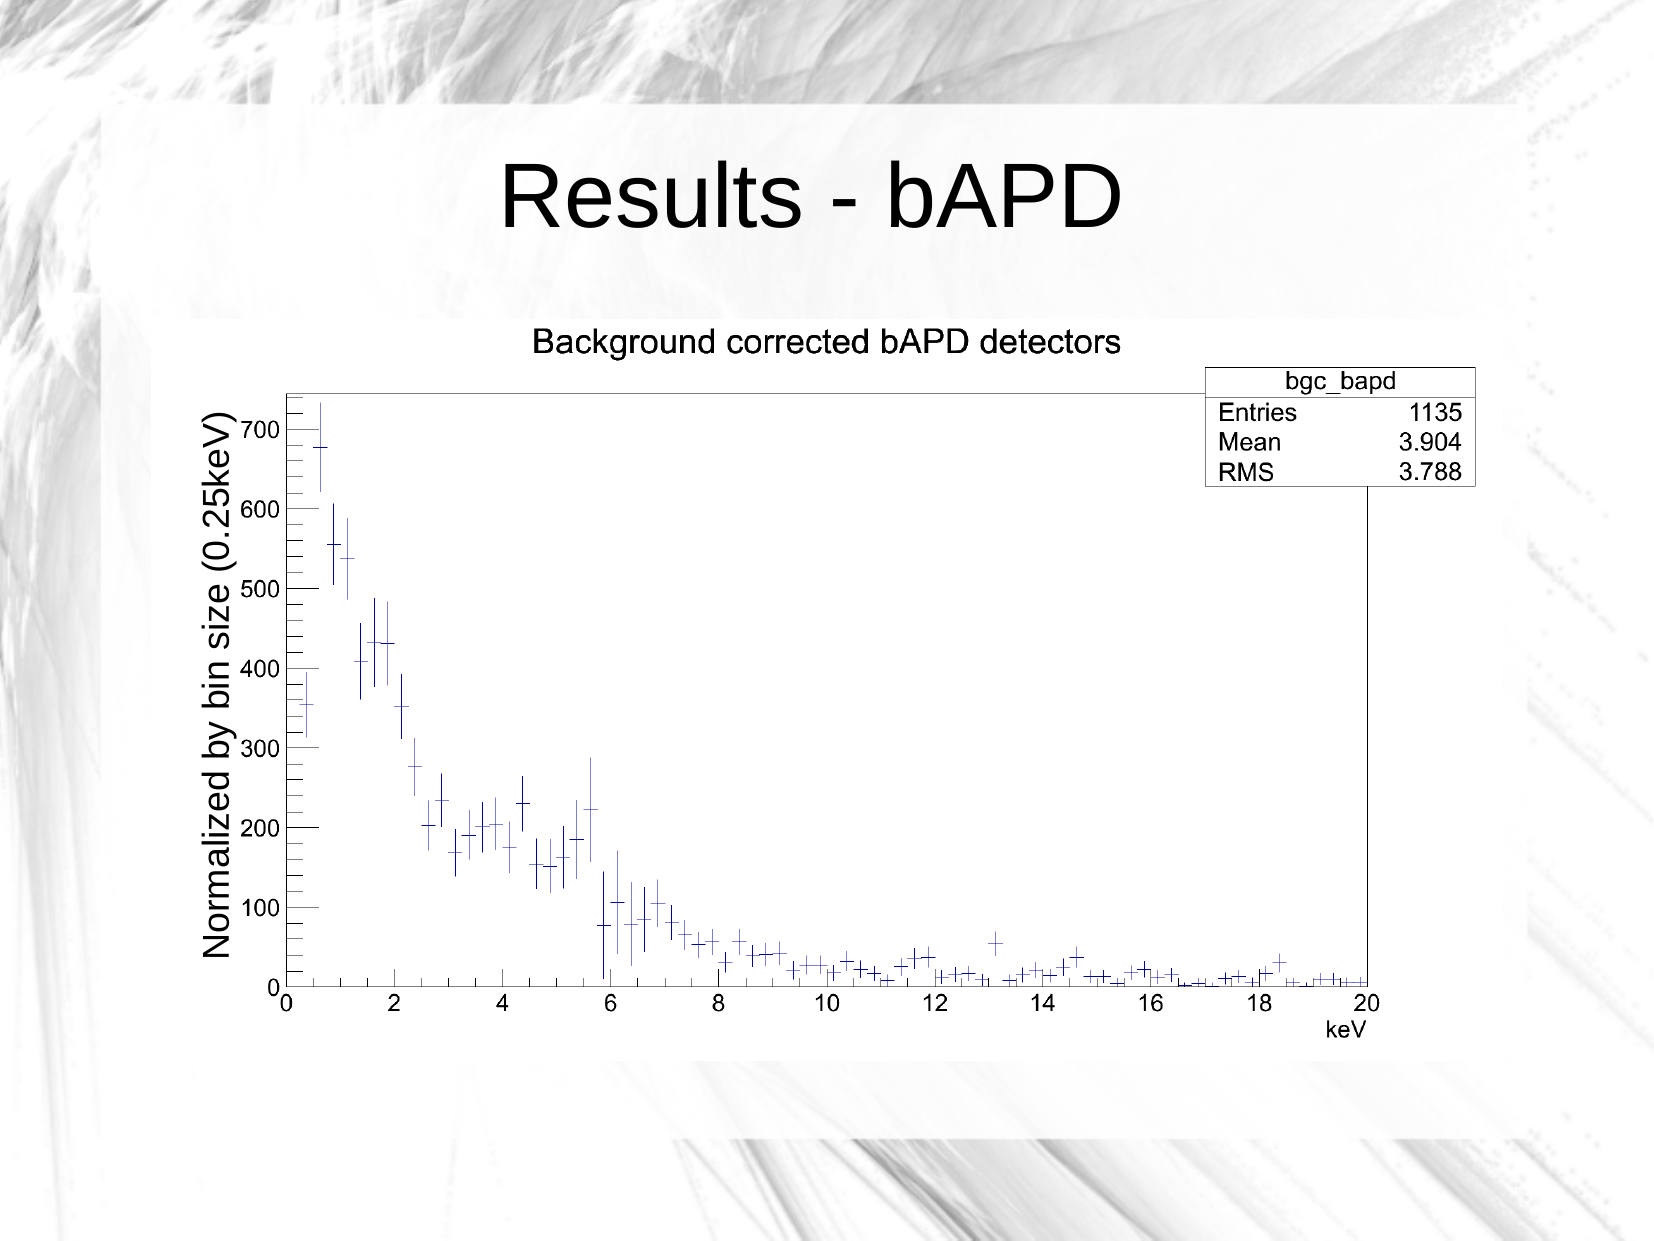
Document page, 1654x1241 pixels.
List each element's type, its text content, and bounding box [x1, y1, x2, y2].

title Results - bAPD [118, 112, 1506, 281]
picture [0, 0, 1654, 1241]
text_box Normalized by bin size (0.25keV) [187, 396, 245, 976]
